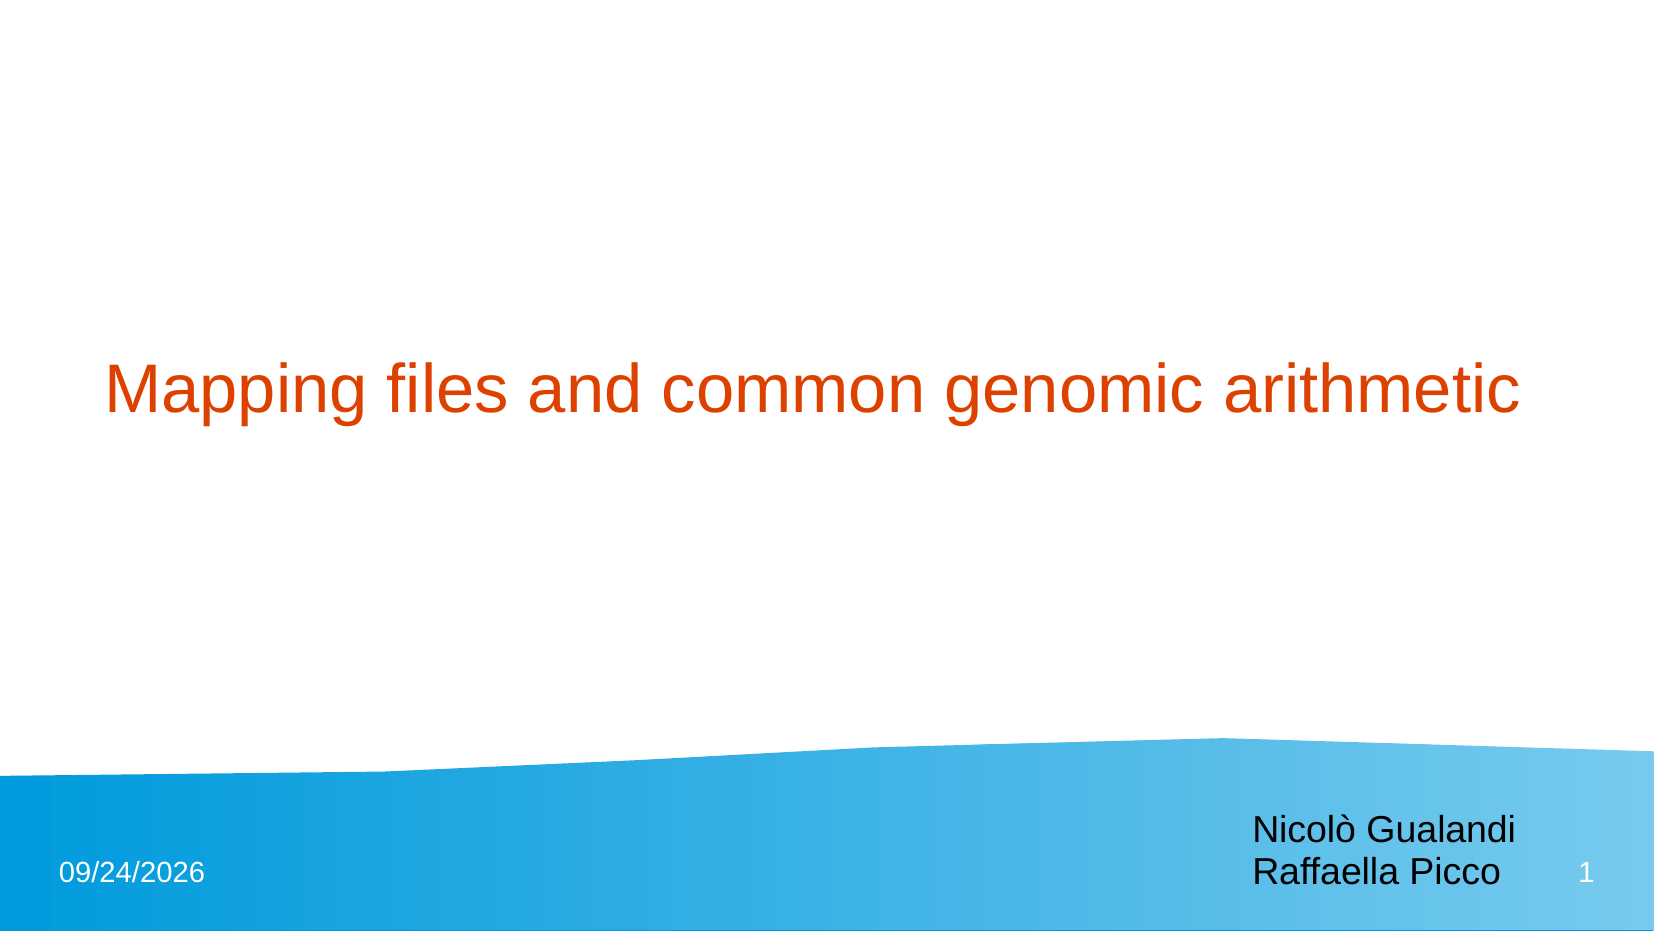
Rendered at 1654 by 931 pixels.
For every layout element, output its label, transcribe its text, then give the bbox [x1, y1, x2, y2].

title Mapping files and common genomic arithmetic [75, 300, 1552, 478]
text_box Nicolò Gualandi Raffaella Picco [1237, 801, 1576, 901]
